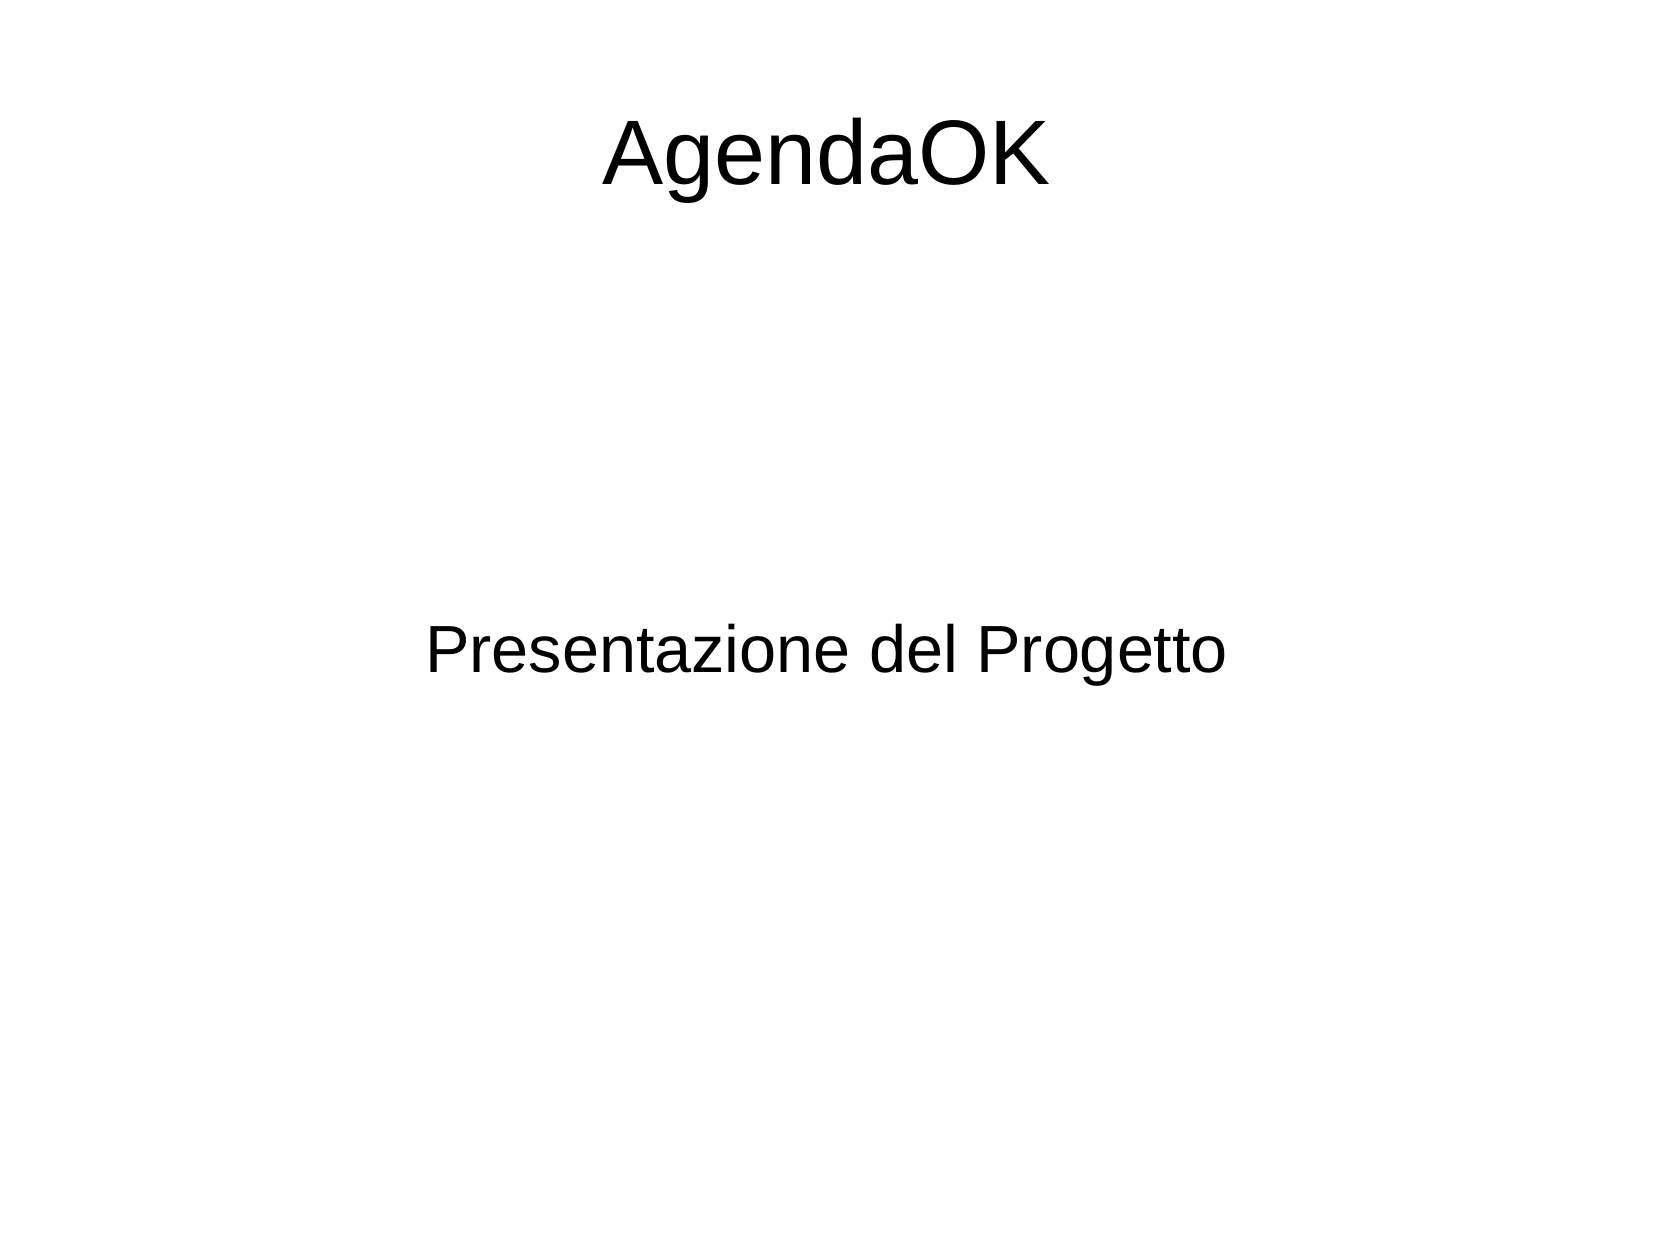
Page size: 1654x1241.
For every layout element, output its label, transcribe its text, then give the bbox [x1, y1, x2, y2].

subtitle Presentazione del Progetto [82, 290, 1571, 1010]
title AgendaOK [82, 49, 1571, 257]
